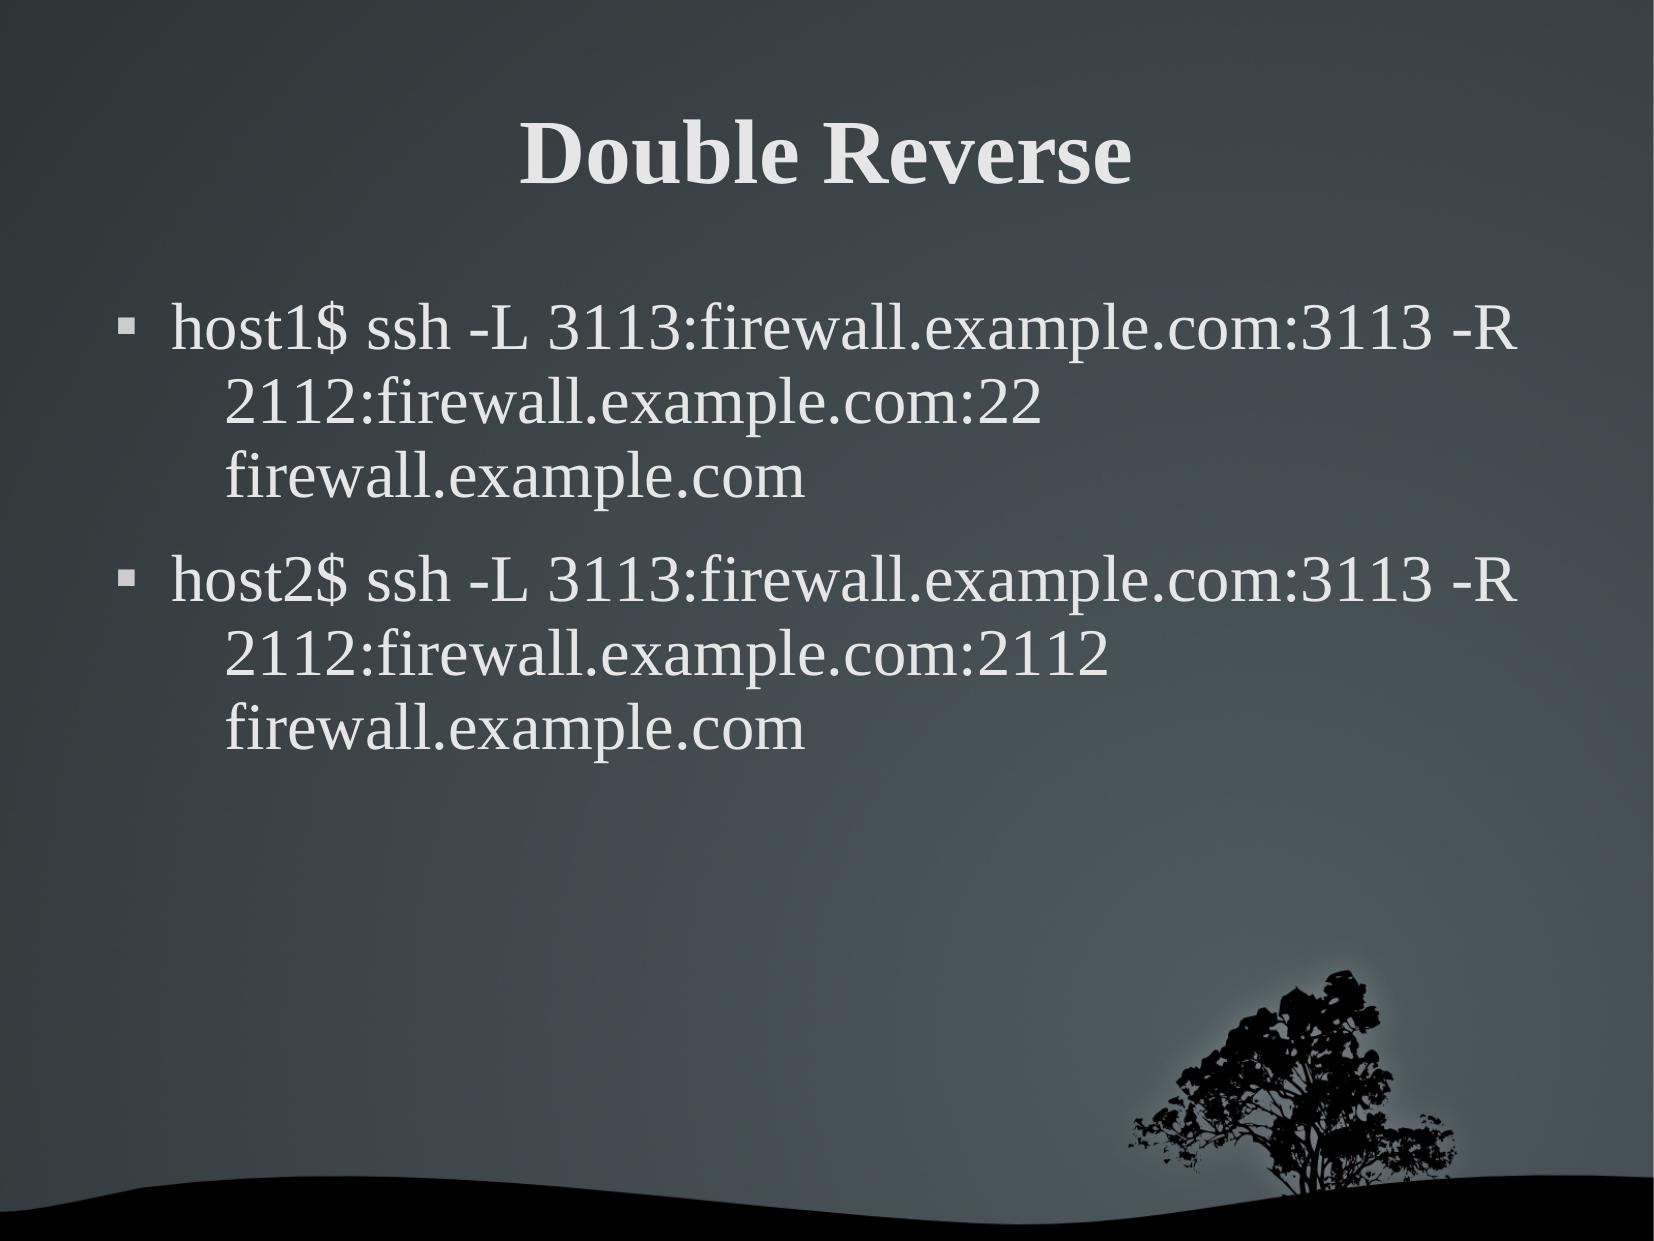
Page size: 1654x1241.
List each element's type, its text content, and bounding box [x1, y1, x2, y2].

title Double Reverse [82, 56, 1571, 250]
list host1$ ssh -L 3113:firewall.example.com:3113 -R 2112:firewall.example.com:22 firewall.example.com host2$ ssh -L 3113:firewall.example.com:3113 -R 2112:firewall.example.com:2112 firewall.example.com [82, 290, 1571, 1094]
picture [0, 0, 1654, 1241]
